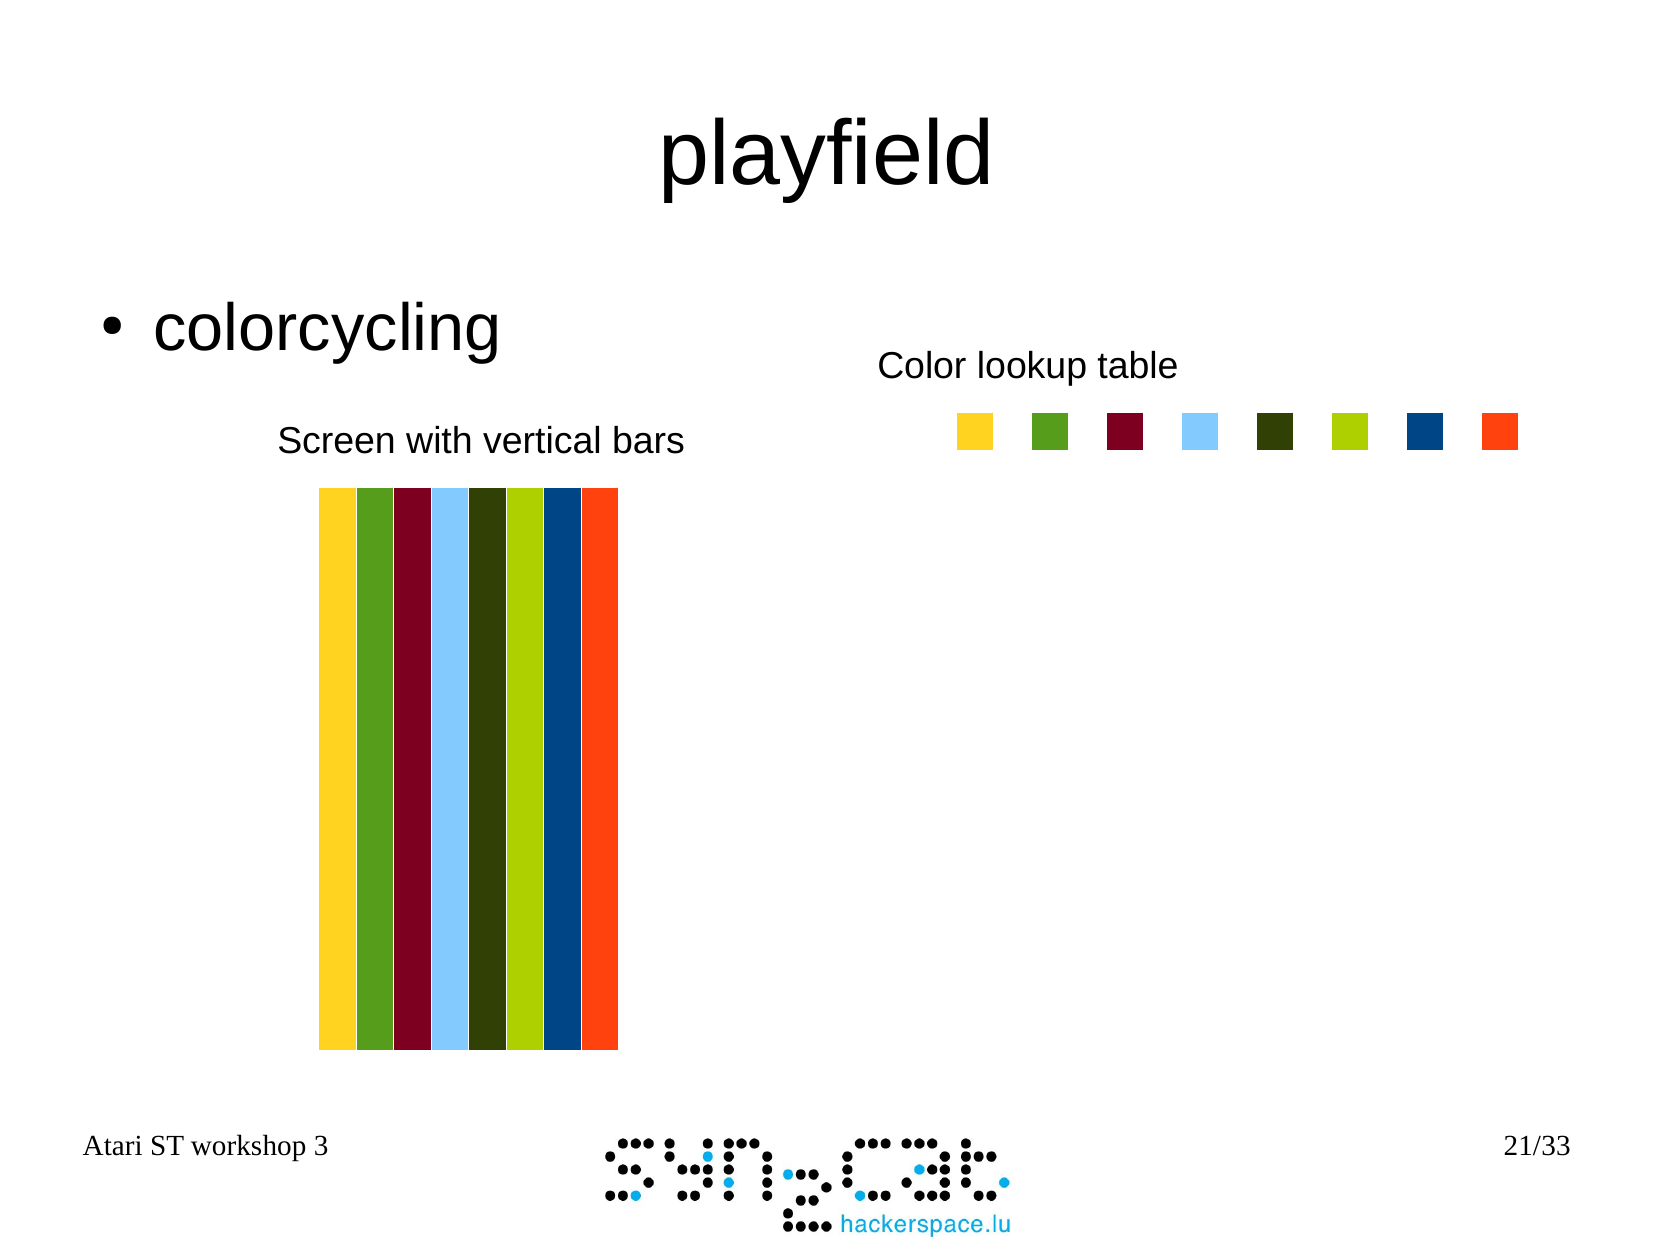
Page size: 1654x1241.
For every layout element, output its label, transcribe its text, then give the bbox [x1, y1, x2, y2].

text_box Color lookup table [862, 337, 1194, 395]
text_box Screen with vertical bars [262, 412, 700, 638]
picture [600, 1124, 1025, 1241]
title playfield [82, 56, 1571, 250]
list colorcycling [82, 290, 1571, 1109]
